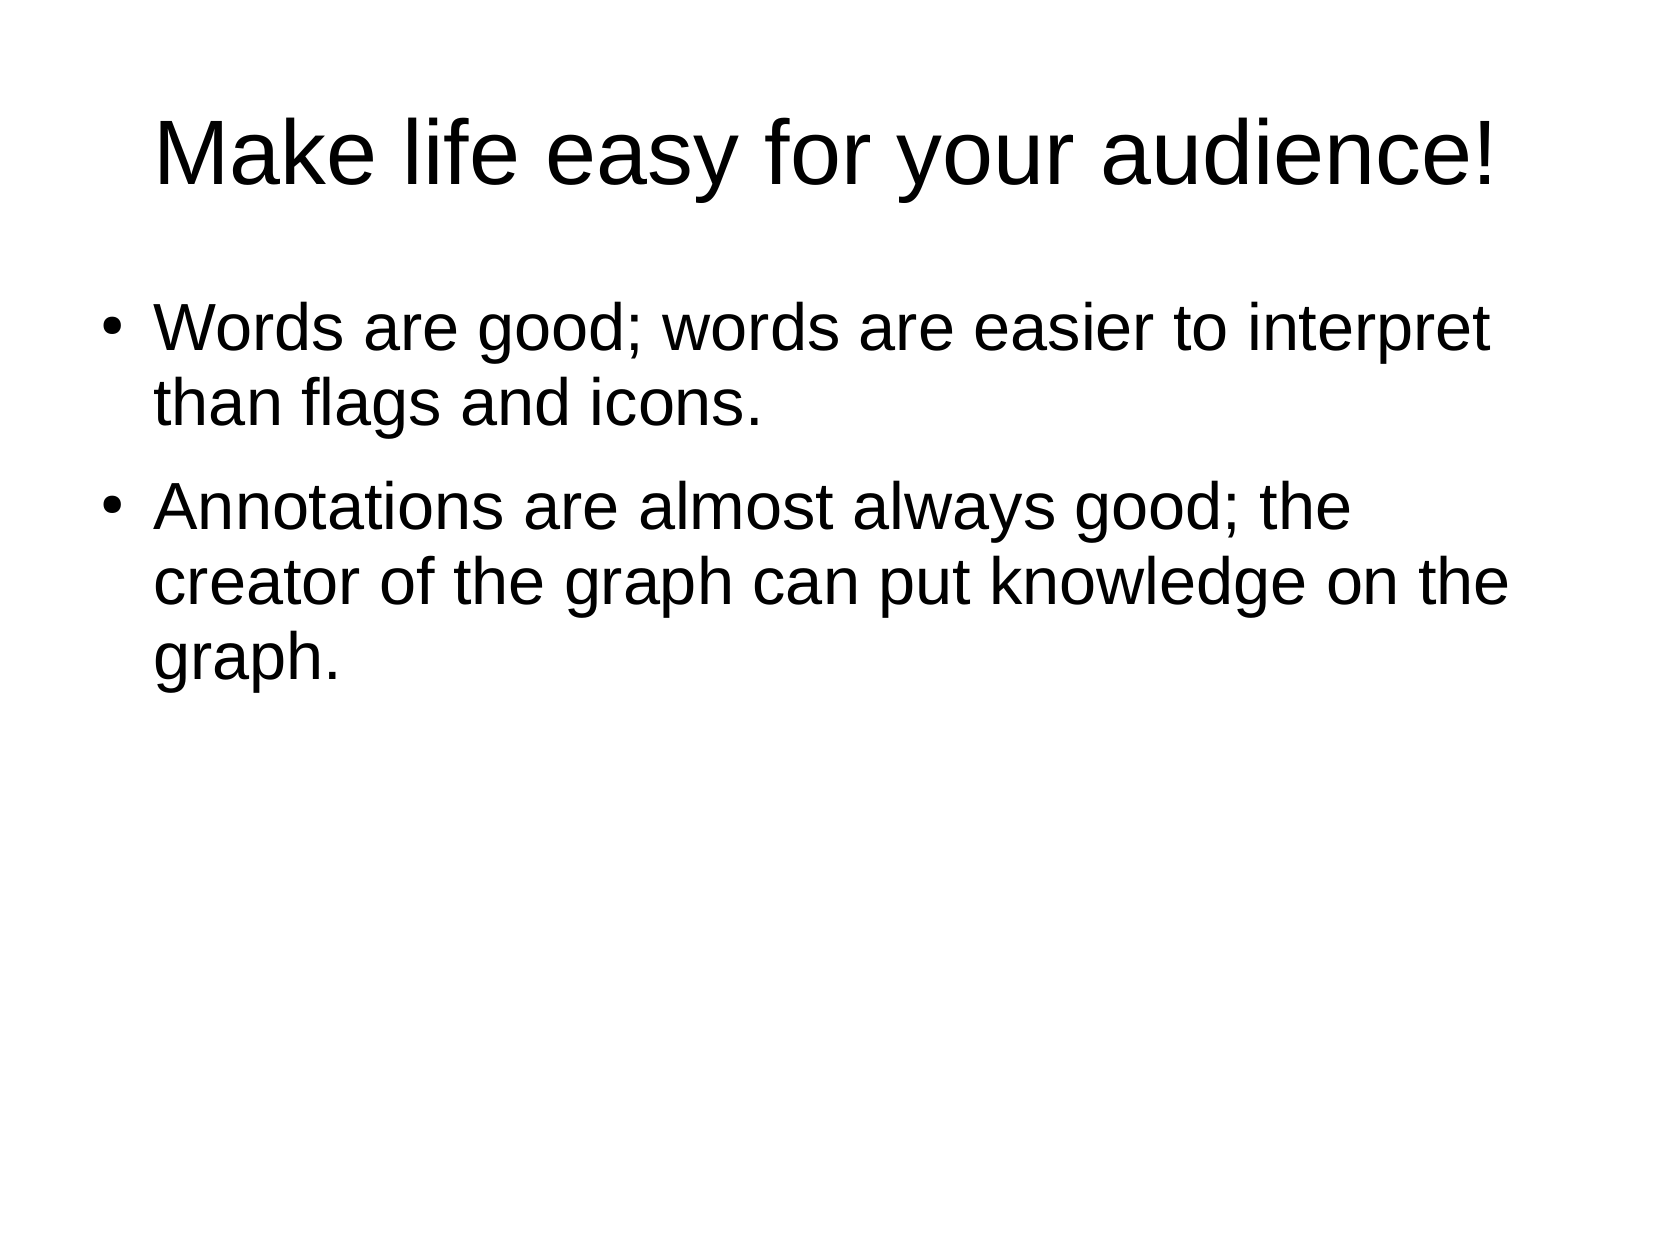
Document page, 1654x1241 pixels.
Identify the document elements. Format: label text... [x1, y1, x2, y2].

title Make life easy for your audience! [82, 49, 1571, 257]
list Words are good; words are easier to interpret than flags and icons. Annotations are almost always good; the creator of the graph can put knowledge on the graph. [82, 290, 1571, 1109]
